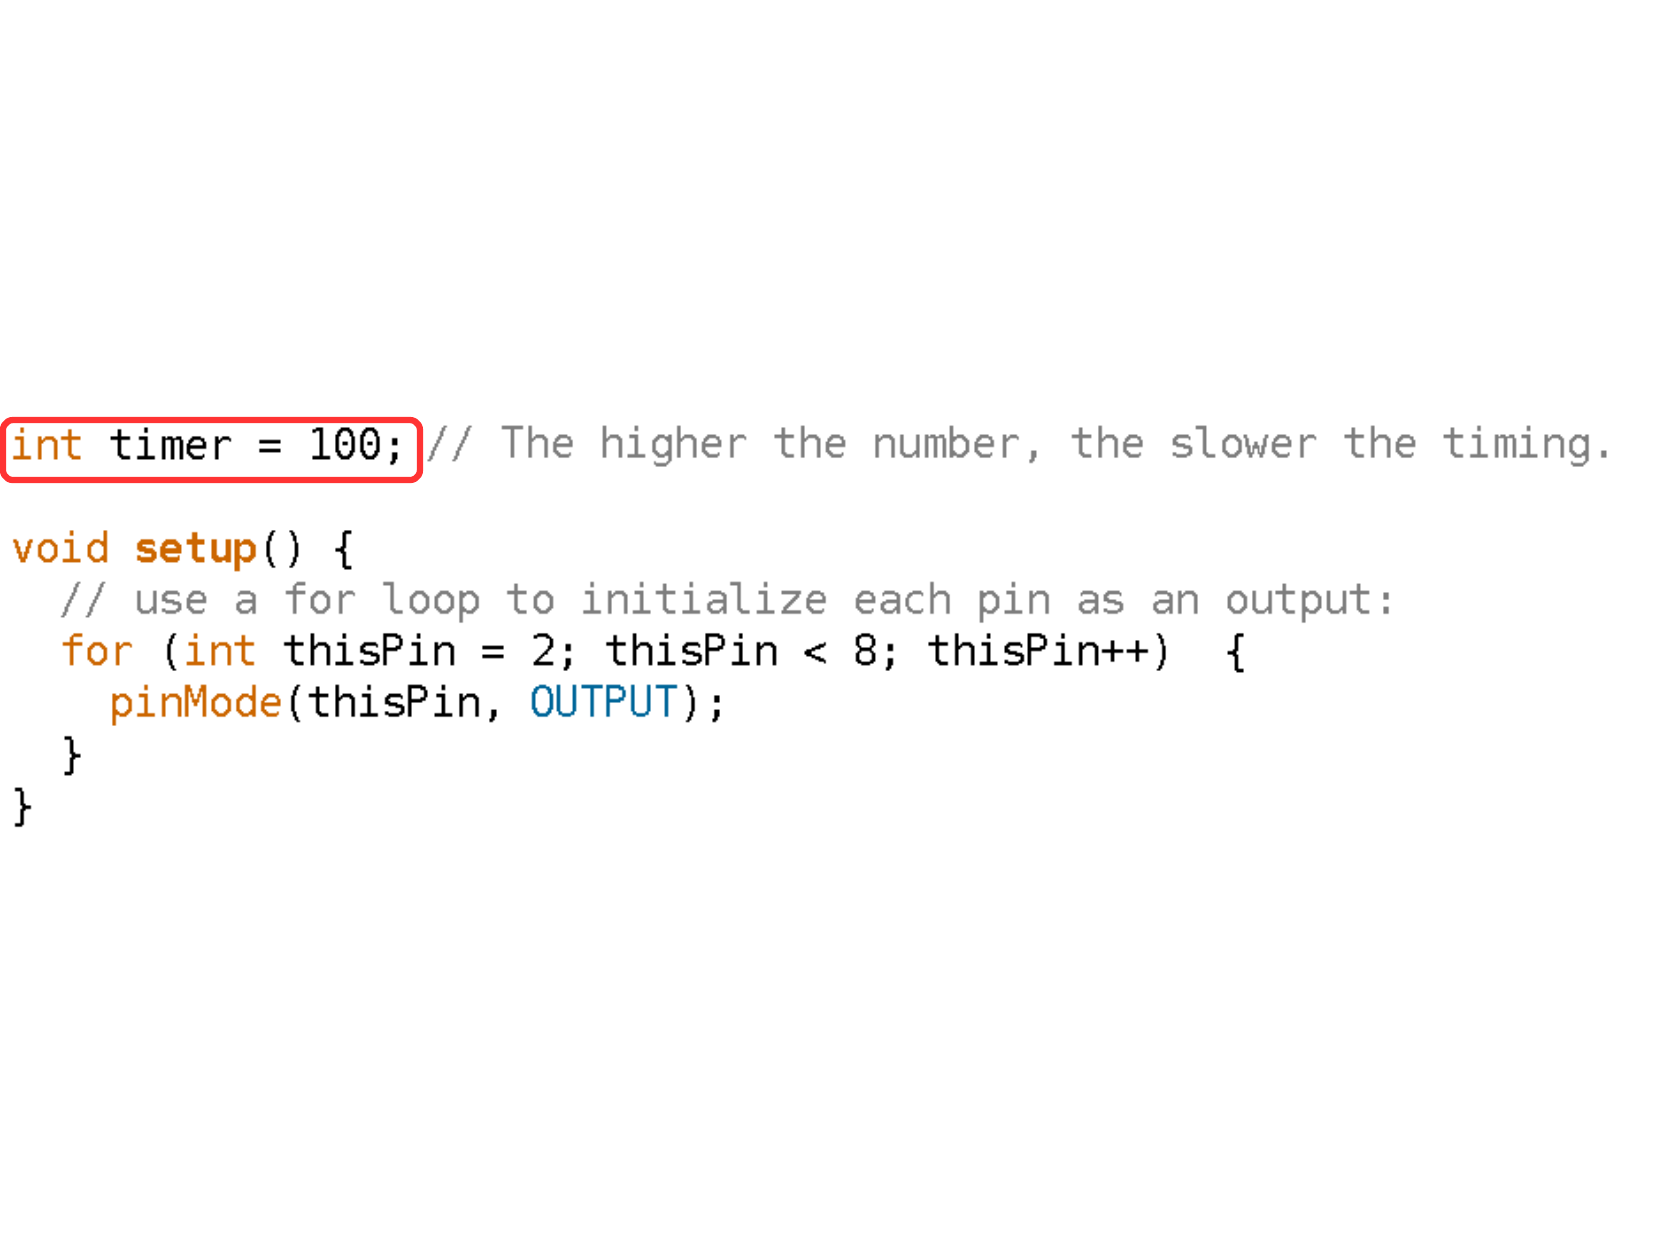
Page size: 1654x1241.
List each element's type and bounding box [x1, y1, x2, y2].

picture [7, 424, 416, 476]
picture [3, 419, 1621, 836]
